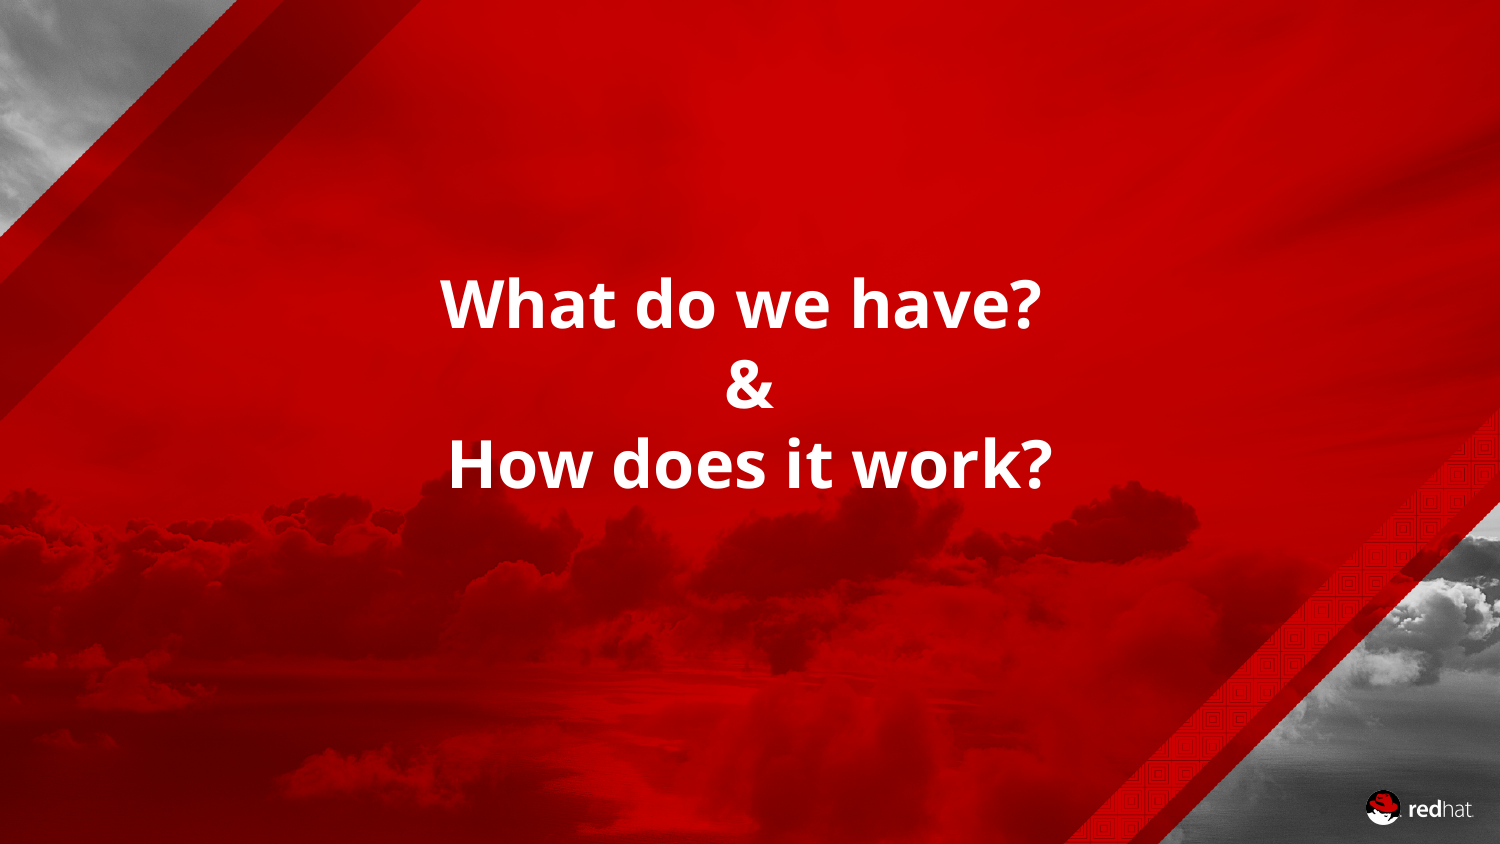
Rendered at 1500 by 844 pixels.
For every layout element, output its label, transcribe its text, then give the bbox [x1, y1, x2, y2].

title What do we have? & How does it work? [135, 272, 1365, 572]
picture [0, 0, 1500, 844]
